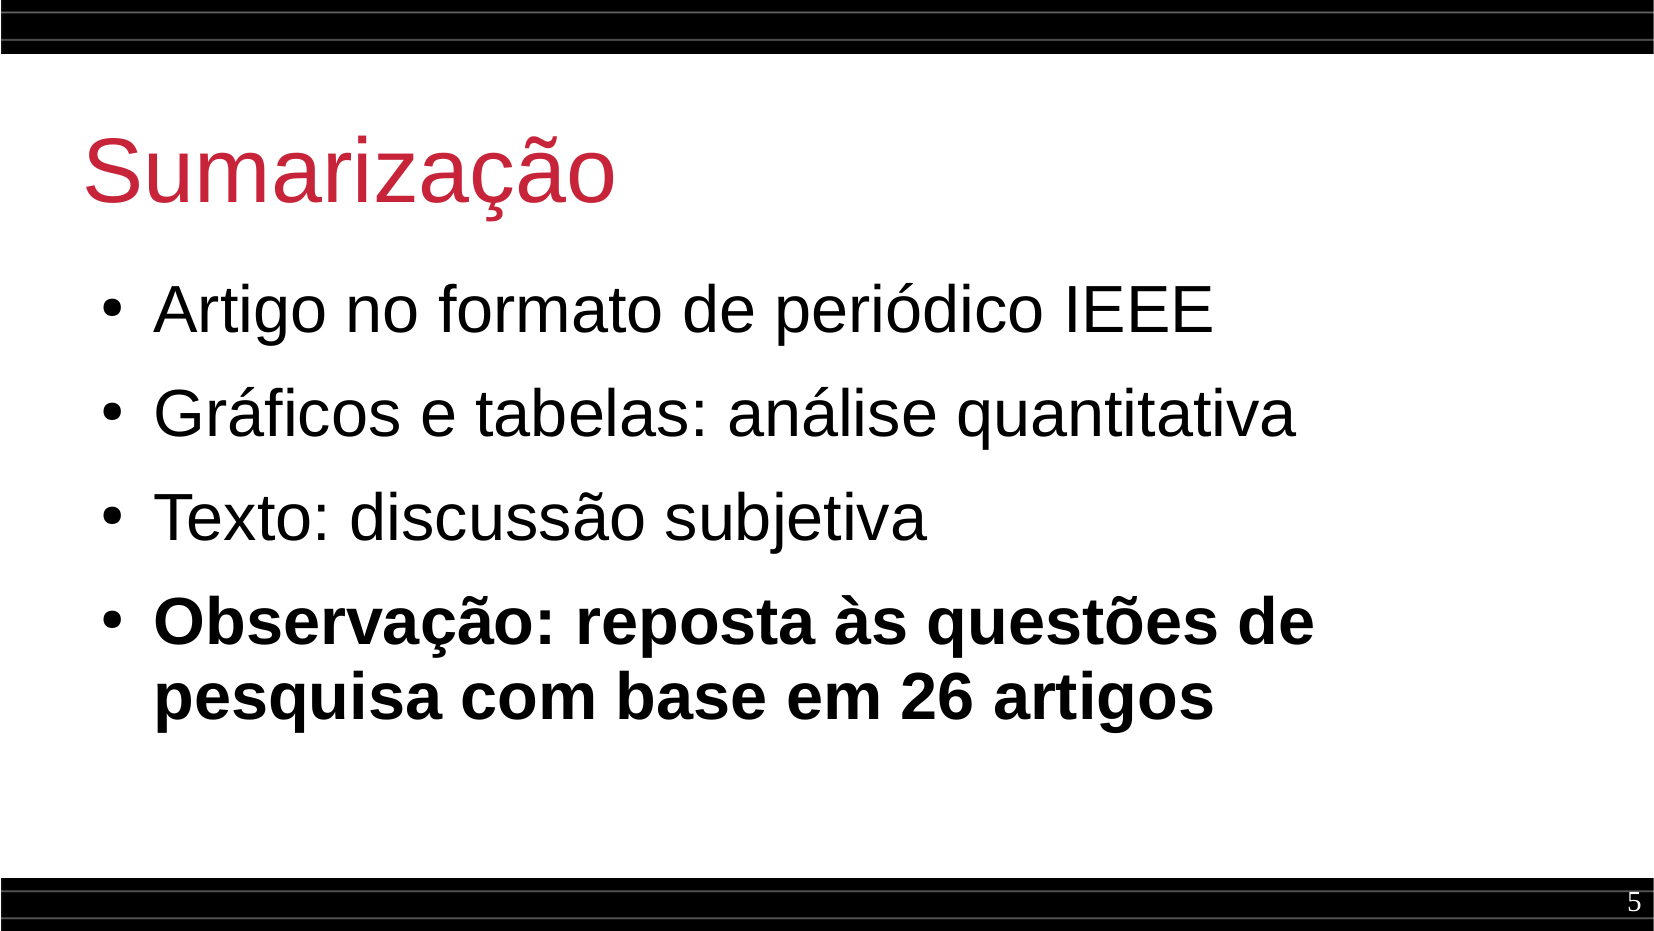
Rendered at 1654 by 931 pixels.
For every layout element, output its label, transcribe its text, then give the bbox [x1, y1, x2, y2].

picture [1, 0, 1654, 54]
picture [1, 878, 1654, 931]
list Artigo no formato de periódico IEEE Gráficos e tabelas: análise quantitativa Texto: discussão subjetiva Observação: reposta às questões de pesquisa com base em 26 artigos [82, 271, 1571, 851]
title Sumarização [82, 92, 1571, 249]
